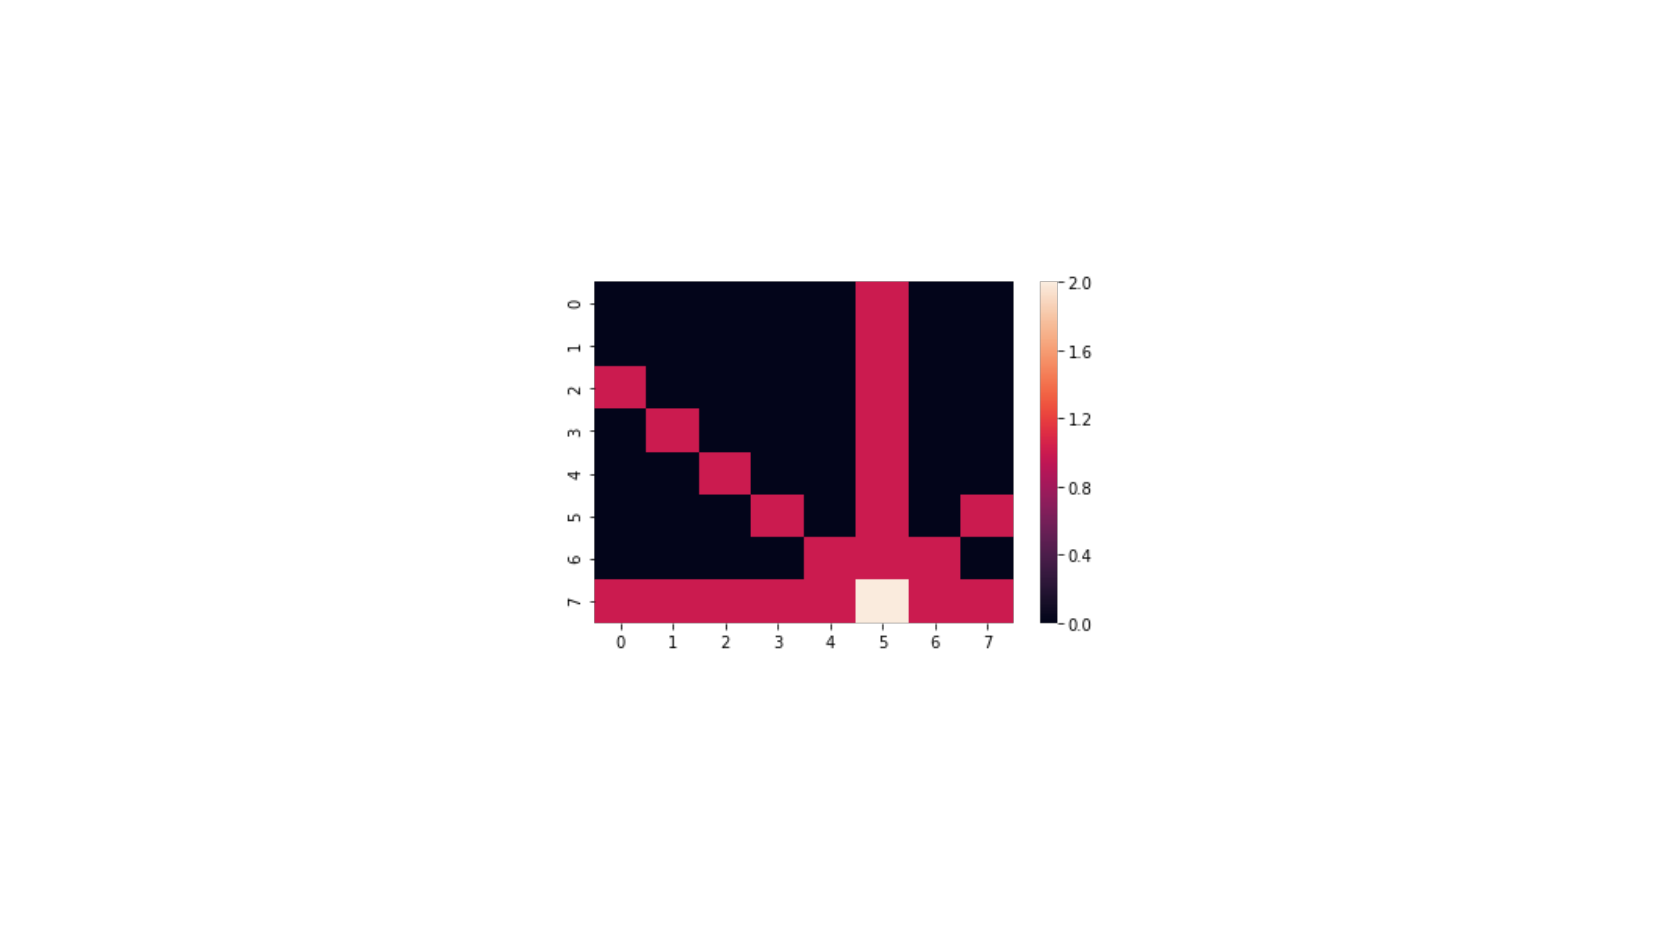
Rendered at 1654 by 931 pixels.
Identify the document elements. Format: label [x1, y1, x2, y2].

picture [557, 266, 1103, 661]
